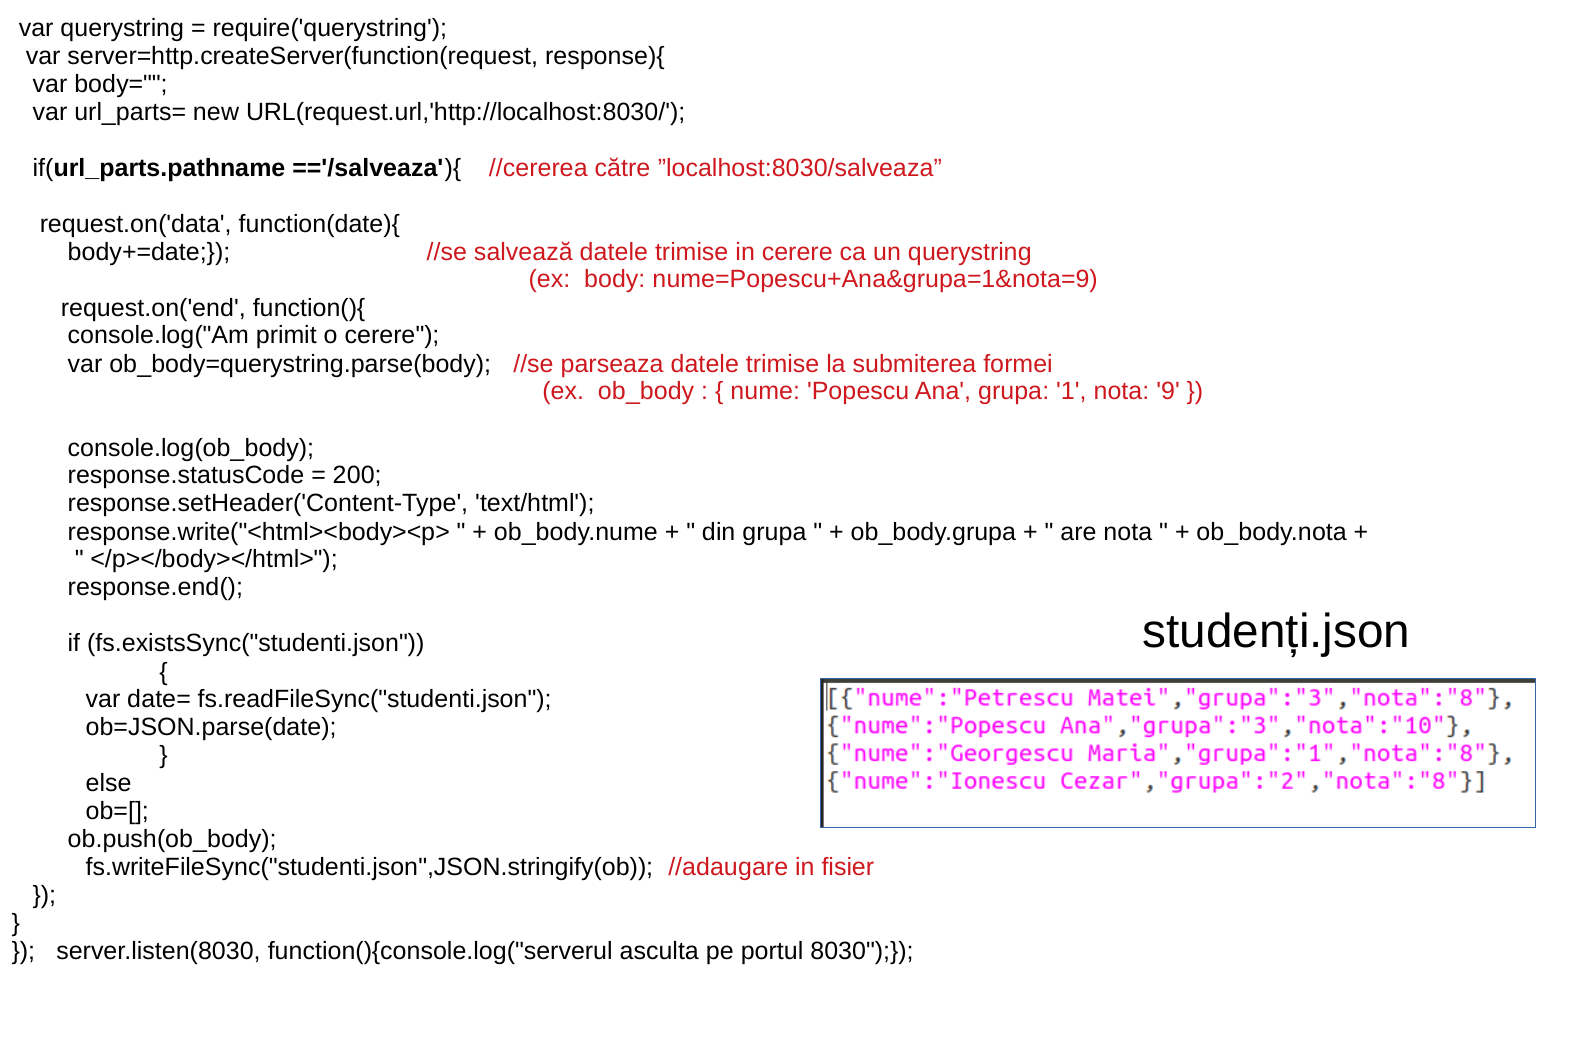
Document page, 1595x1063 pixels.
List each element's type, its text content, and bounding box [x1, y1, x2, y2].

text_box studenți.json [1127, 597, 1426, 666]
picture [820, 678, 1536, 828]
text_box var querystring = require('querystring'); var server=http.createServer(function(request, response){ var body=""; var url_parts= new URL(request.url,'http://localhost:8030/'); if(url_parts.pathname =='/salveaza'){ //cererea către ”localhost:8030/salveaza” request.on('data', function(date){ body+=date;}); //se salvează datele trimise in cerere ca un querystring (ex: body: nume=Popescu+Ana&grupa=1&nota=9) request.on('end', function(){ console.log("Am primit o cerere"); var ob_body=querystring.parse(body); //se parseaza datele trimise la submiterea formei (ex. ob_body : { nume: 'Popescu Ana', grupa: '1', nota: '9' }) console.log(ob_body); response.statusCode = 200; response.setHeader('Content-Type', 'text/html'); response.write("<html><body><p> " + ob_body.nume + " din grupa " + ob_body.grupa + " are nota " + ob_body.nota + " </p></body></html>"); response.end(); if (fs.existsSync("studenti.json")) { var date= fs.readFileSync("studenti.json"); ob=JSON.parse(date); } else ob=[]; ob.push(ob_body); fs.writeFileSync("studenti.json",JSON.stringify(ob)); //adaugare in fisier }); } }); server.listen(8030, function(){console.log("serverul asculta pe portul 8030");}); [0, 5, 1588, 1063]
